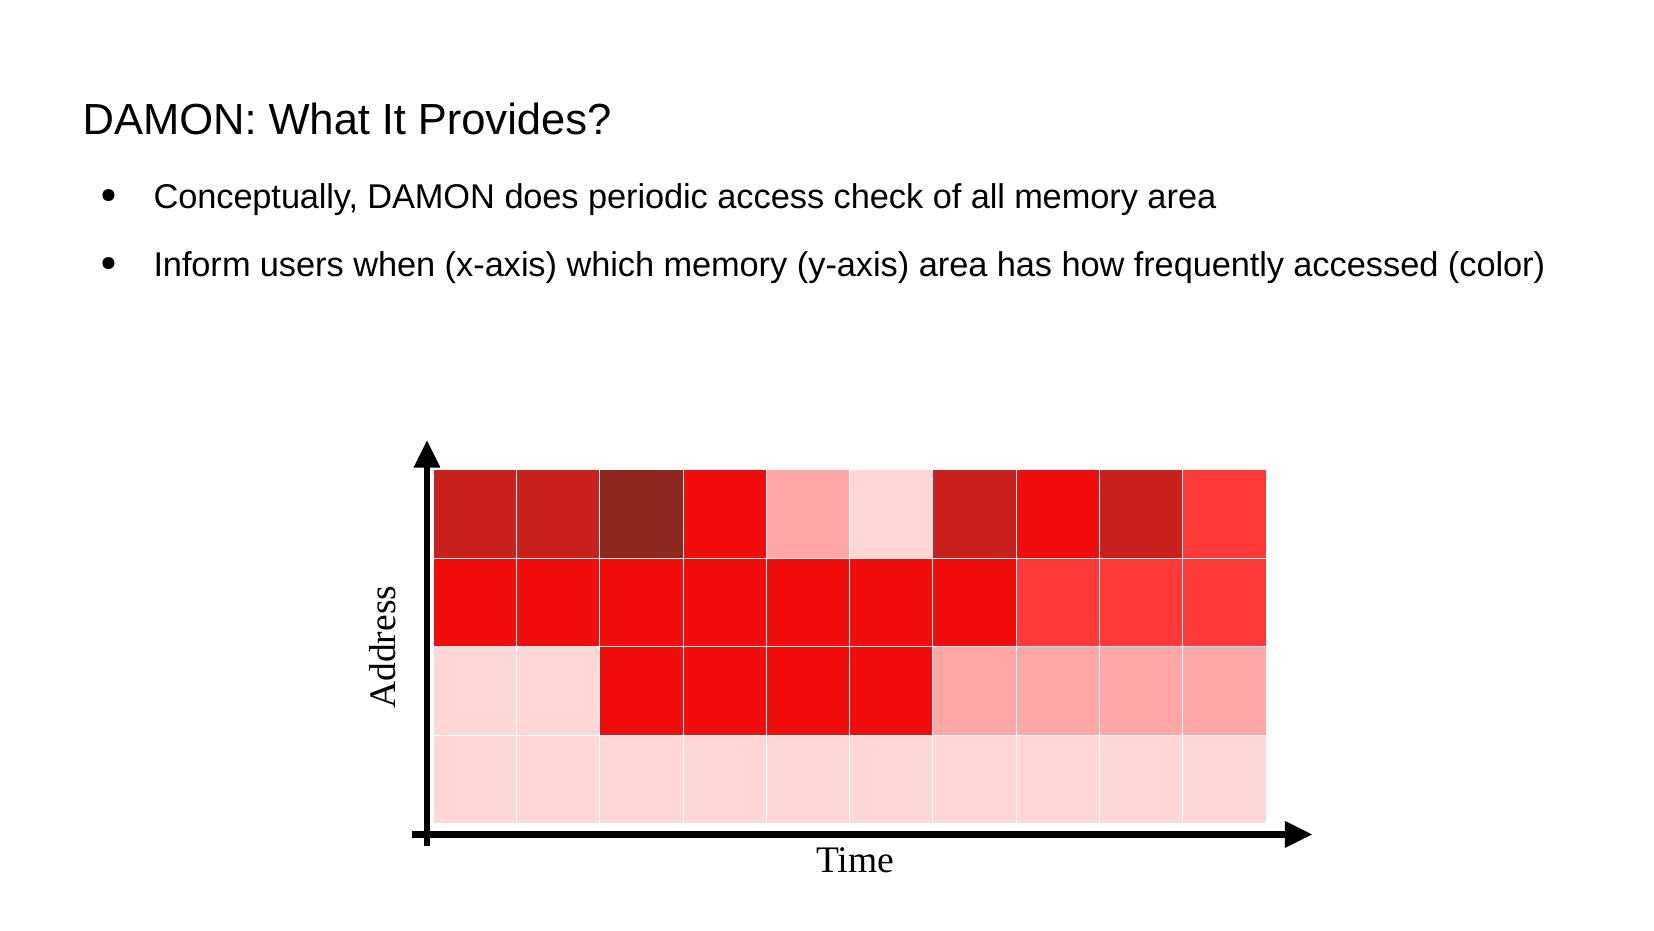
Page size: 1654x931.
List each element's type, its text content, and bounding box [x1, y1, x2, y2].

table_cell [933, 736, 1016, 823]
table_cell [767, 647, 849, 735]
table_cell [434, 736, 516, 823]
table_cell [1017, 647, 1099, 735]
table_cell [517, 559, 599, 646]
table_cell [933, 559, 1016, 646]
table_header [600, 470, 683, 558]
table_header [933, 470, 1016, 558]
table_cell [767, 559, 849, 646]
table_header [767, 470, 849, 558]
table_header [1100, 470, 1182, 558]
table_header [434, 470, 516, 558]
table_cell [1100, 559, 1182, 646]
table_cell [850, 559, 932, 646]
text_box Time [697, 825, 1013, 894]
table_cell [1183, 647, 1266, 735]
table_cell [1183, 559, 1266, 646]
table_cell [517, 736, 599, 823]
table_cell [600, 647, 683, 735]
table_cell [684, 647, 766, 735]
table_cell [600, 736, 683, 823]
table_header [850, 470, 932, 558]
table_cell [434, 647, 516, 735]
table_cell [600, 559, 683, 646]
title DAMON: What It Provides? [82, 81, 1571, 157]
table_header [1017, 470, 1099, 558]
table_header [517, 470, 599, 558]
text_box Address [337, 528, 428, 766]
table_cell [850, 647, 932, 735]
table_cell [767, 736, 849, 823]
table_cell [850, 736, 932, 823]
list Conceptually, DAMON does periodic access check of all memory area Inform users when (x-axis) which memory (y-axis) area has how frequently accessed (color) [82, 177, 1571, 833]
table_cell [1100, 647, 1182, 735]
table_cell [684, 559, 766, 646]
table_header [684, 470, 766, 558]
table_cell [434, 559, 516, 646]
table_header [1183, 470, 1266, 558]
table_cell [933, 647, 1016, 735]
table_cell [1017, 736, 1099, 823]
table_cell [517, 647, 599, 735]
table_cell [684, 736, 766, 823]
table_cell [1017, 559, 1099, 646]
table_cell [1183, 736, 1266, 823]
table_cell [1100, 736, 1182, 823]
